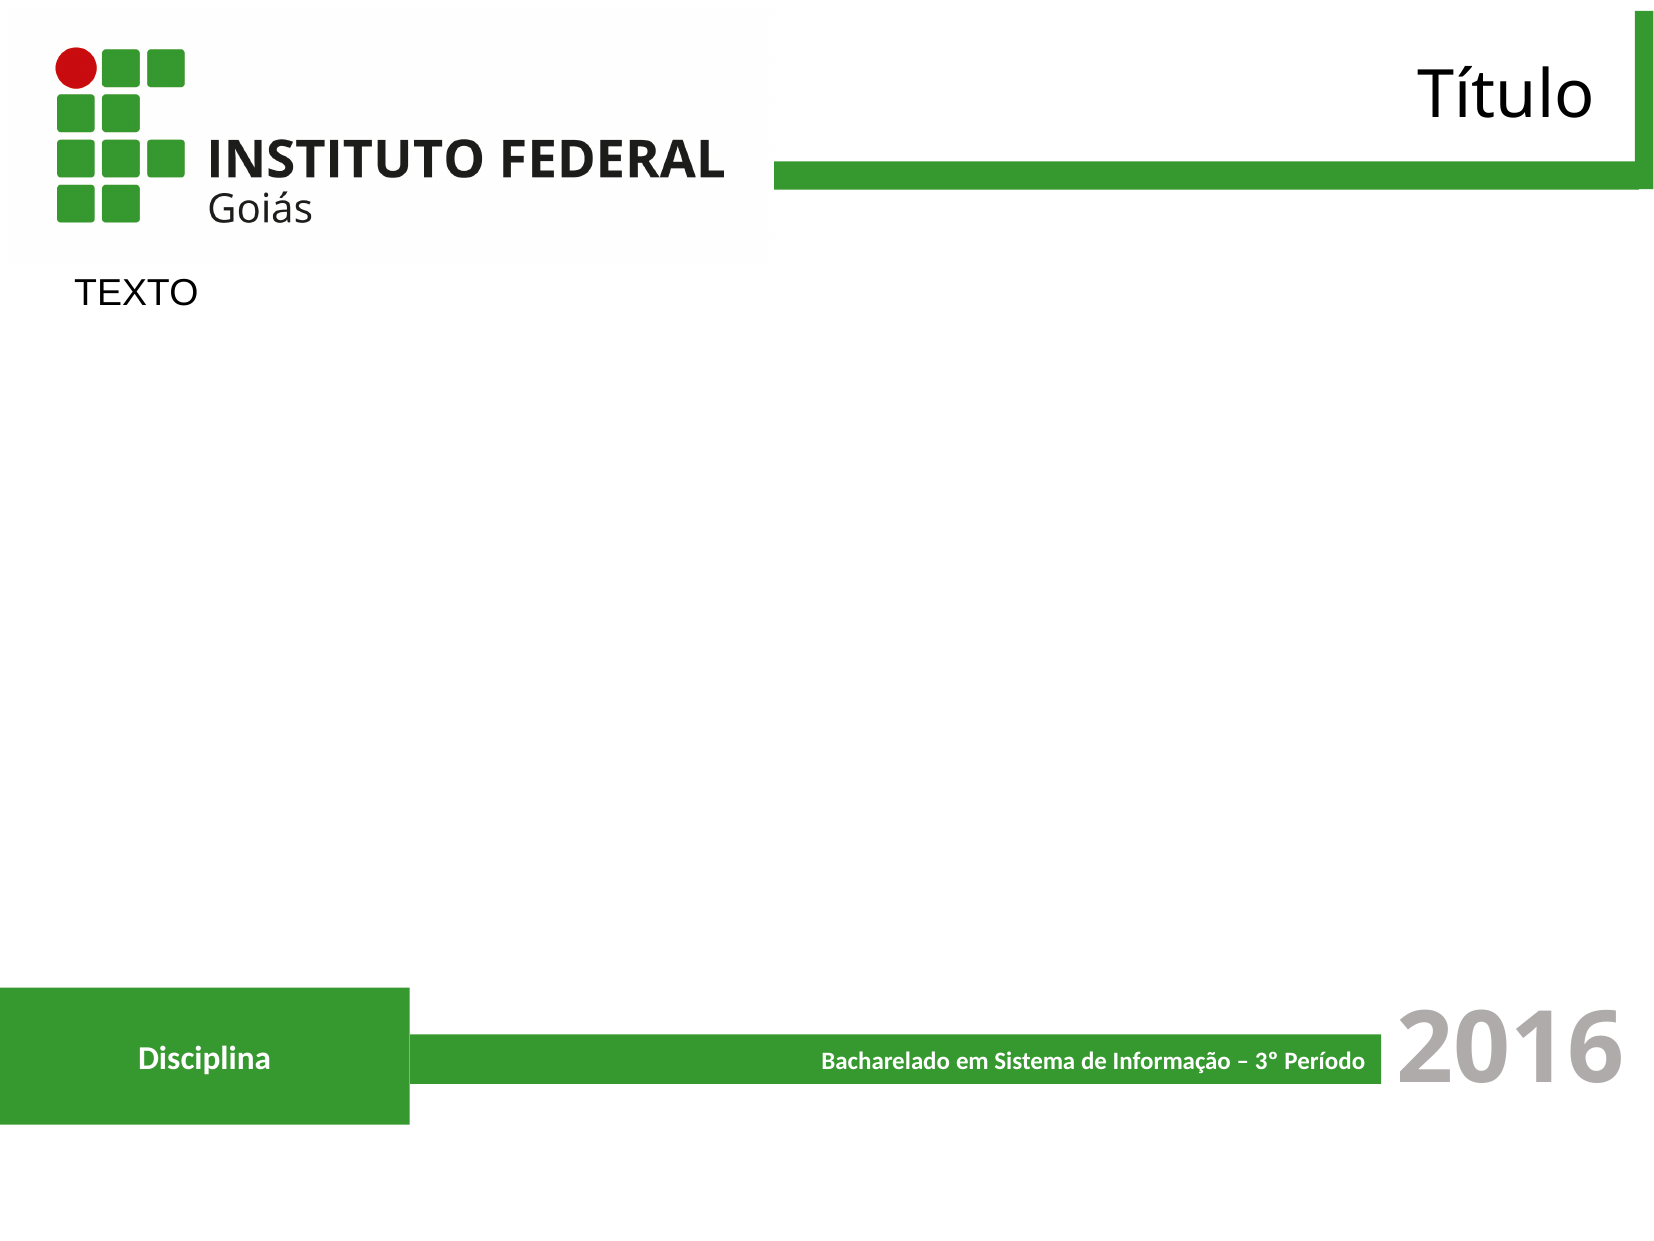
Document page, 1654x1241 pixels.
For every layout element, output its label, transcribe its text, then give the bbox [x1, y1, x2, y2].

text_box TEXTO [59, 264, 1615, 940]
text_box [774, 10, 1654, 190]
text_box Bacharelado em Sistema de Informação – 3º Período [410, 1034, 1382, 1084]
picture [5, 5, 774, 265]
text_box Disciplina [0, 987, 410, 1125]
text_box 2016 [1381, 975, 1648, 1125]
text_box Título [860, 42, 1610, 138]
